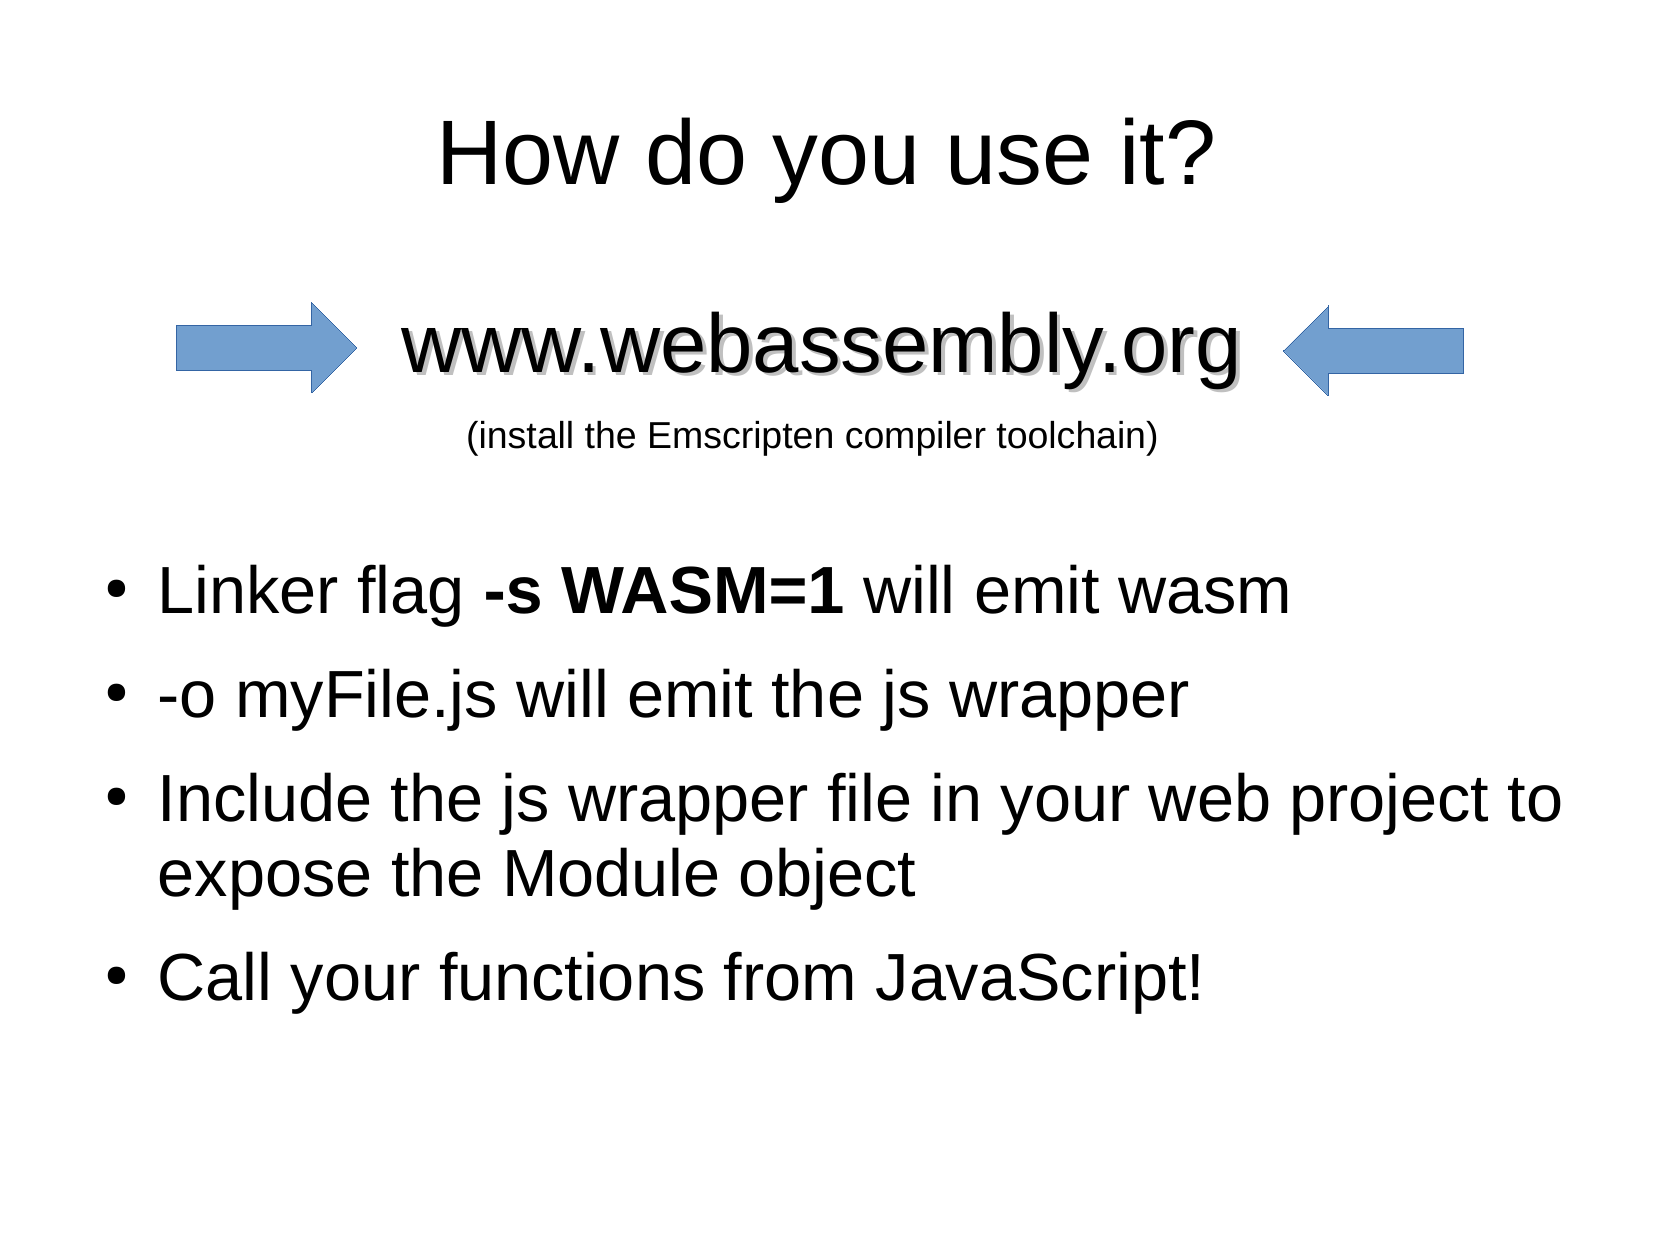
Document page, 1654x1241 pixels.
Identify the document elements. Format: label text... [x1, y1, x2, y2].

text_box www.webassembly.org [386, 275, 1272, 411]
text_box [1283, 305, 1464, 396]
title How do you use it? [82, 49, 1571, 257]
text_box (install the Emscripten compiler toolchain) [451, 407, 1196, 507]
text_box [176, 302, 357, 393]
list Linker flag -s WASM=1 will emit wasm -o myFile.js will emit the js wrapper Include the js wrapper file in your web project to expose the Module object Call your functions from JavaScript! [86, 552, 1576, 1241]
